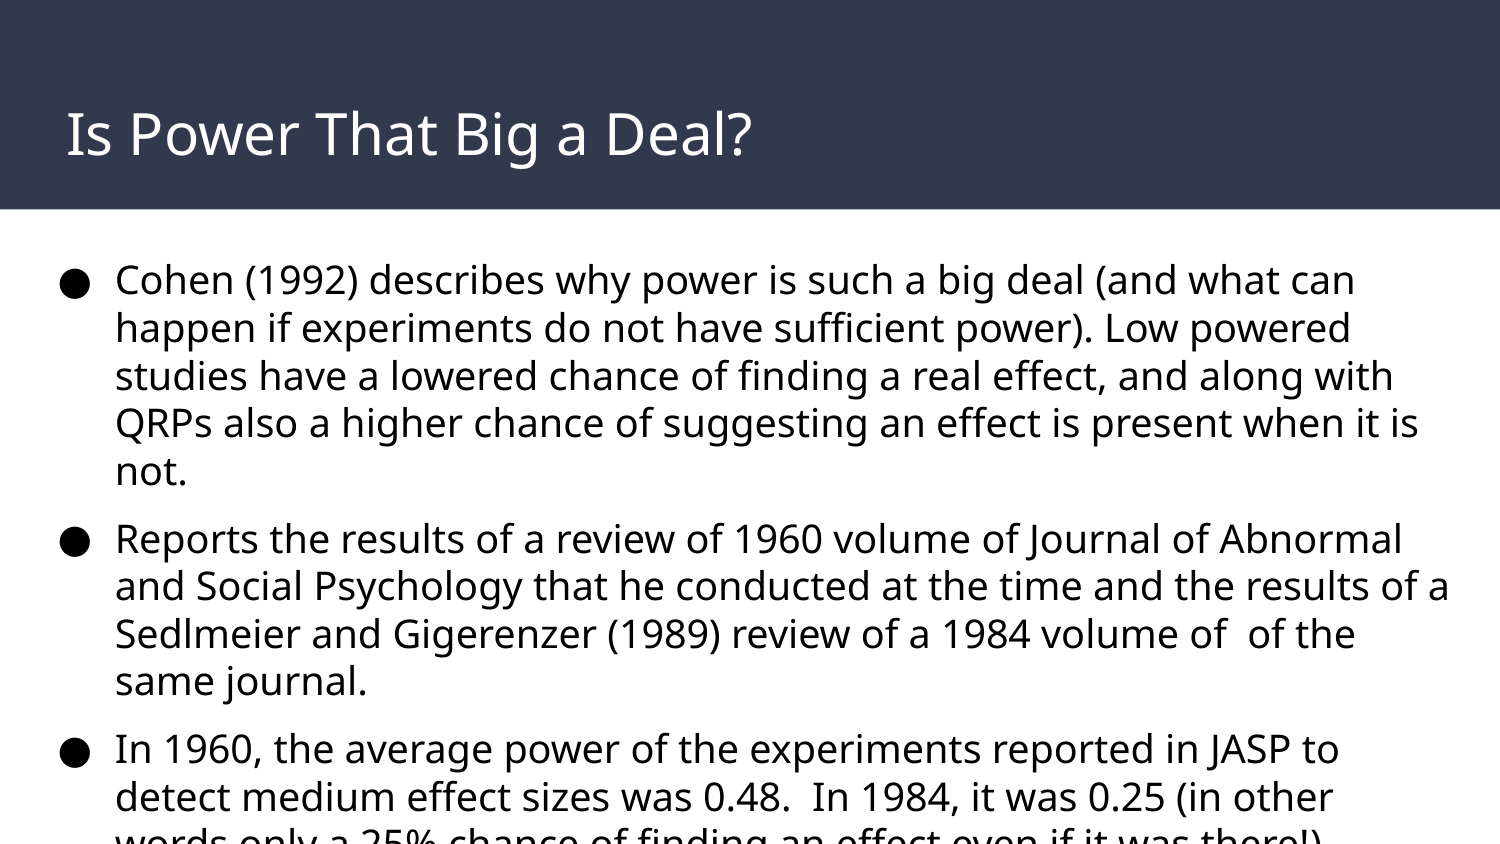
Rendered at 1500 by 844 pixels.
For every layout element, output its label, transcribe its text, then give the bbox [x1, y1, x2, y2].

text_box Cohen (1992) describes why power is such a big deal (and what can happen if experiments do not have sufficient power). Low powered studies have a lowered chance of finding a real effect, and along with QRPs also a higher chance of suggesting an effect is present when it is not. Reports the results of a review of 1960 volume of Journal of Abnormal and Social Psychology that he conducted at the time and the results of a Sedlmeier and Gigerenzer (1989) review of a 1984 volume of of the same journal. In 1960, the average power of the experiments reported in JASP to detect medium effect sizes was 0.48. In 1984, it was 0.25 (in other words only a 25% chance of finding an effect even if it was there!) [24, 240, 1473, 820]
title Is Power That Big a Deal? [51, 82, 1449, 185]
